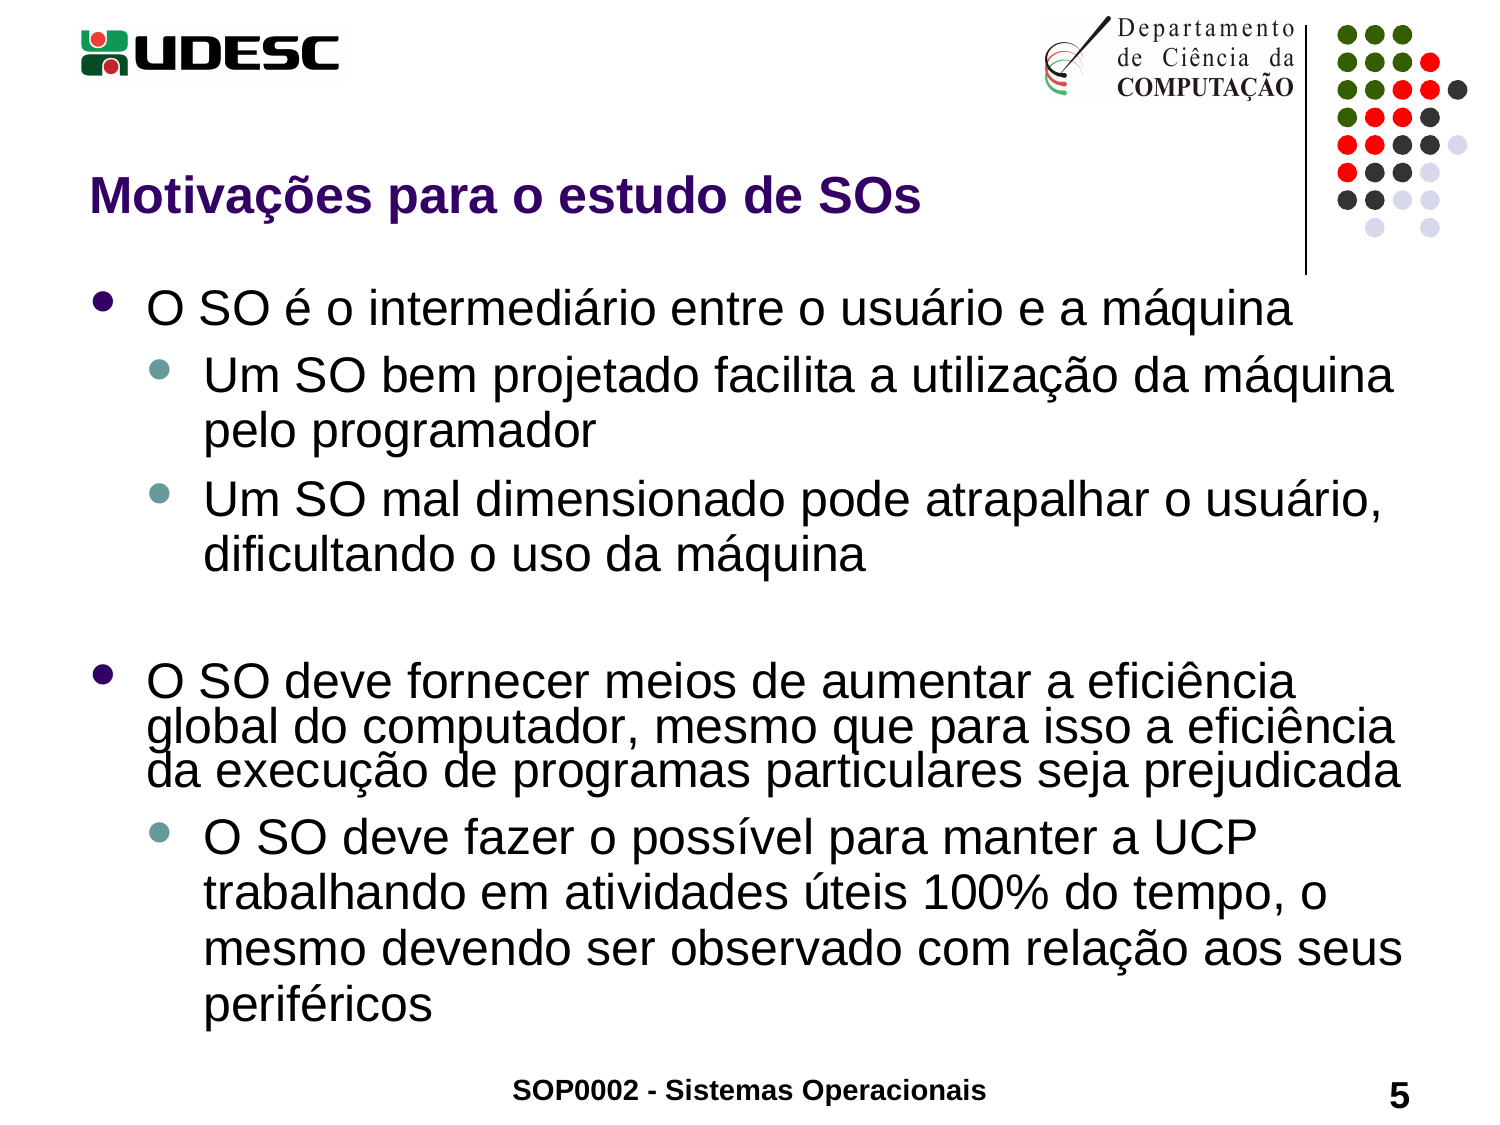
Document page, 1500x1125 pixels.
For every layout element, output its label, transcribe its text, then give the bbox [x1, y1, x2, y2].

title Motivações para o estudo de SOs [74, 101, 1313, 233]
picture [1045, 16, 1294, 101]
list O SO é o intermediário entre o usuário e a máquina Um SO bem projetado facilita a utilização da máquina pelo programador Um SO mal dimensionado pode atrapalhar o usuário, dificultando o uso da máquina O SO deve fornecer meios de aumentar a eficiência global do computador, mesmo que para isso a eficiência da execução de programas particulares seja prejudicada O SO deve fazer o possível para manter a UCP trabalhando em atividades úteis 100% do tempo, o mesmo devendo ser observado com relação aos seus periféricos [75, 282, 1426, 1058]
picture [74, 23, 346, 83]
